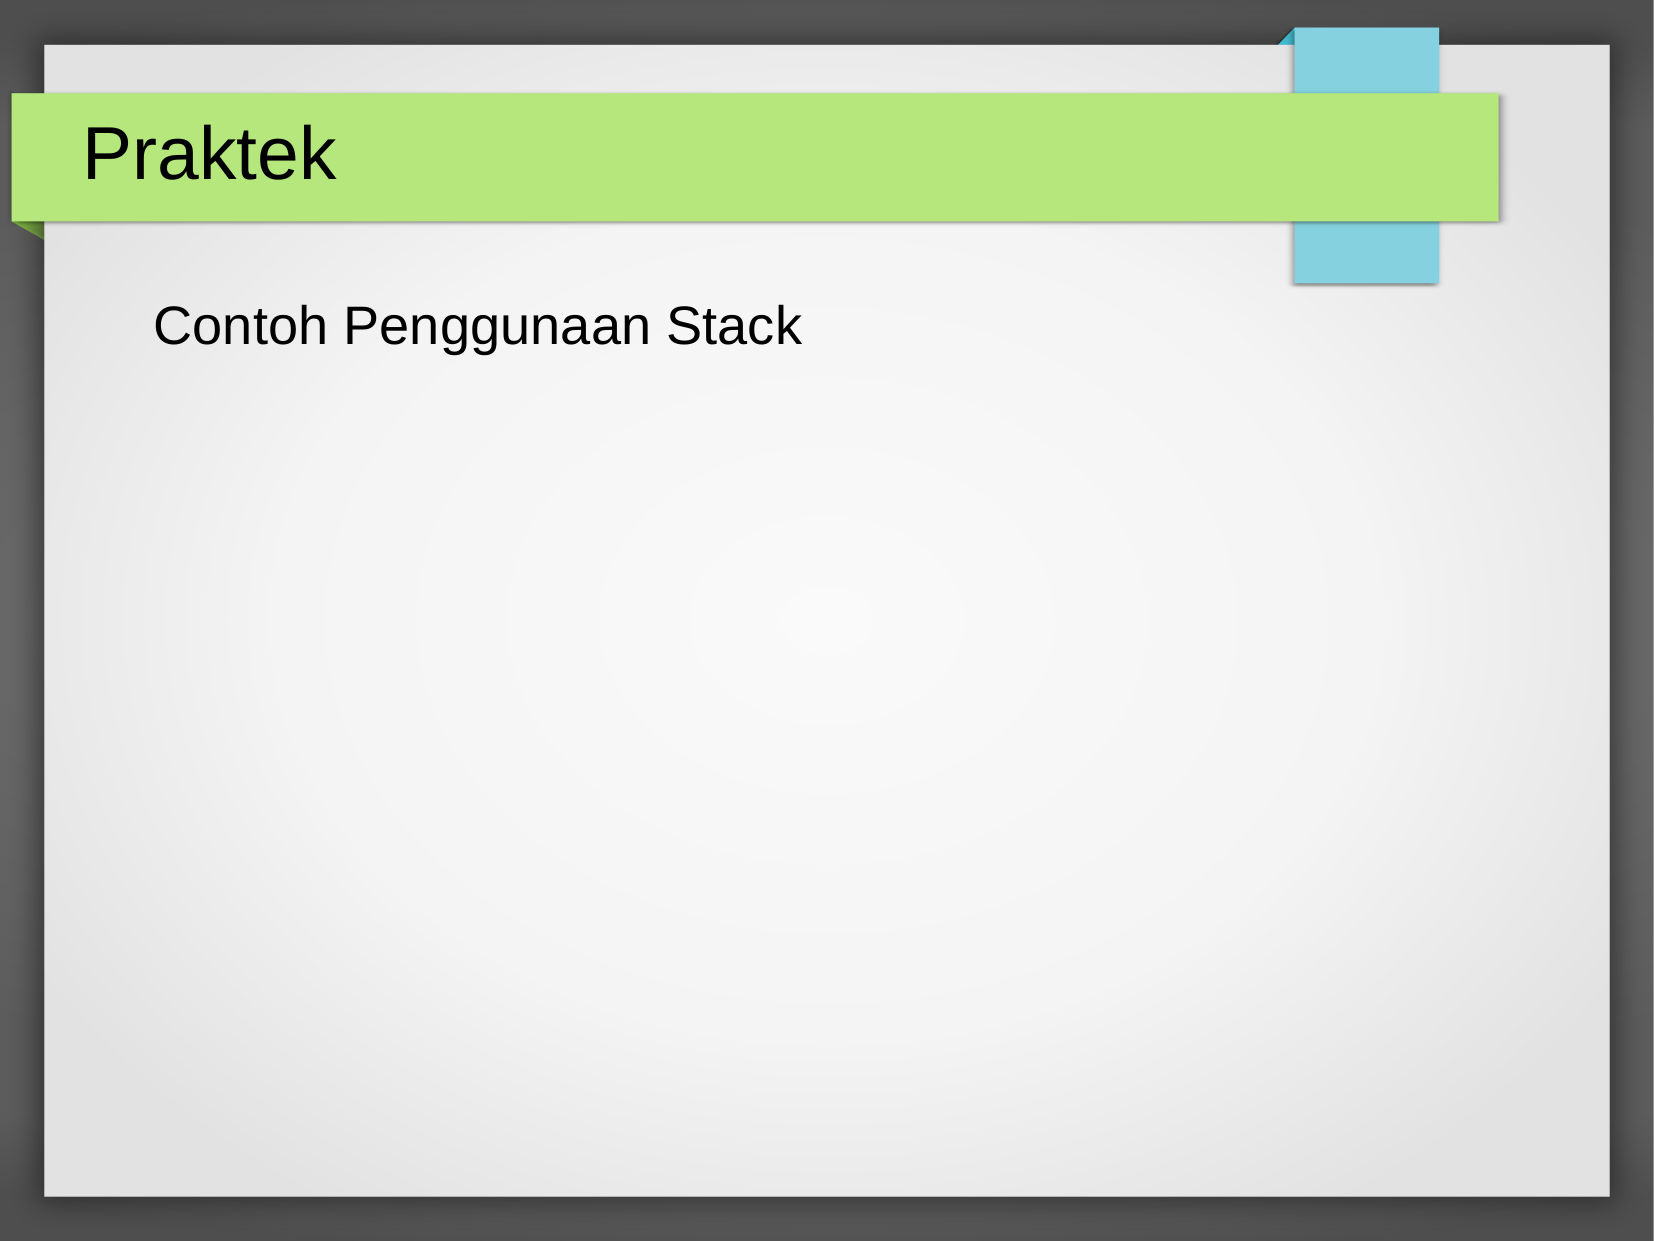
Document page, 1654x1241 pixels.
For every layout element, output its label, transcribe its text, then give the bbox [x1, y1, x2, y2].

list Contoh Penggunaan Stack [82, 295, 1571, 1015]
title Praktek [82, 94, 1264, 213]
picture [0, 0, 1654, 1241]
